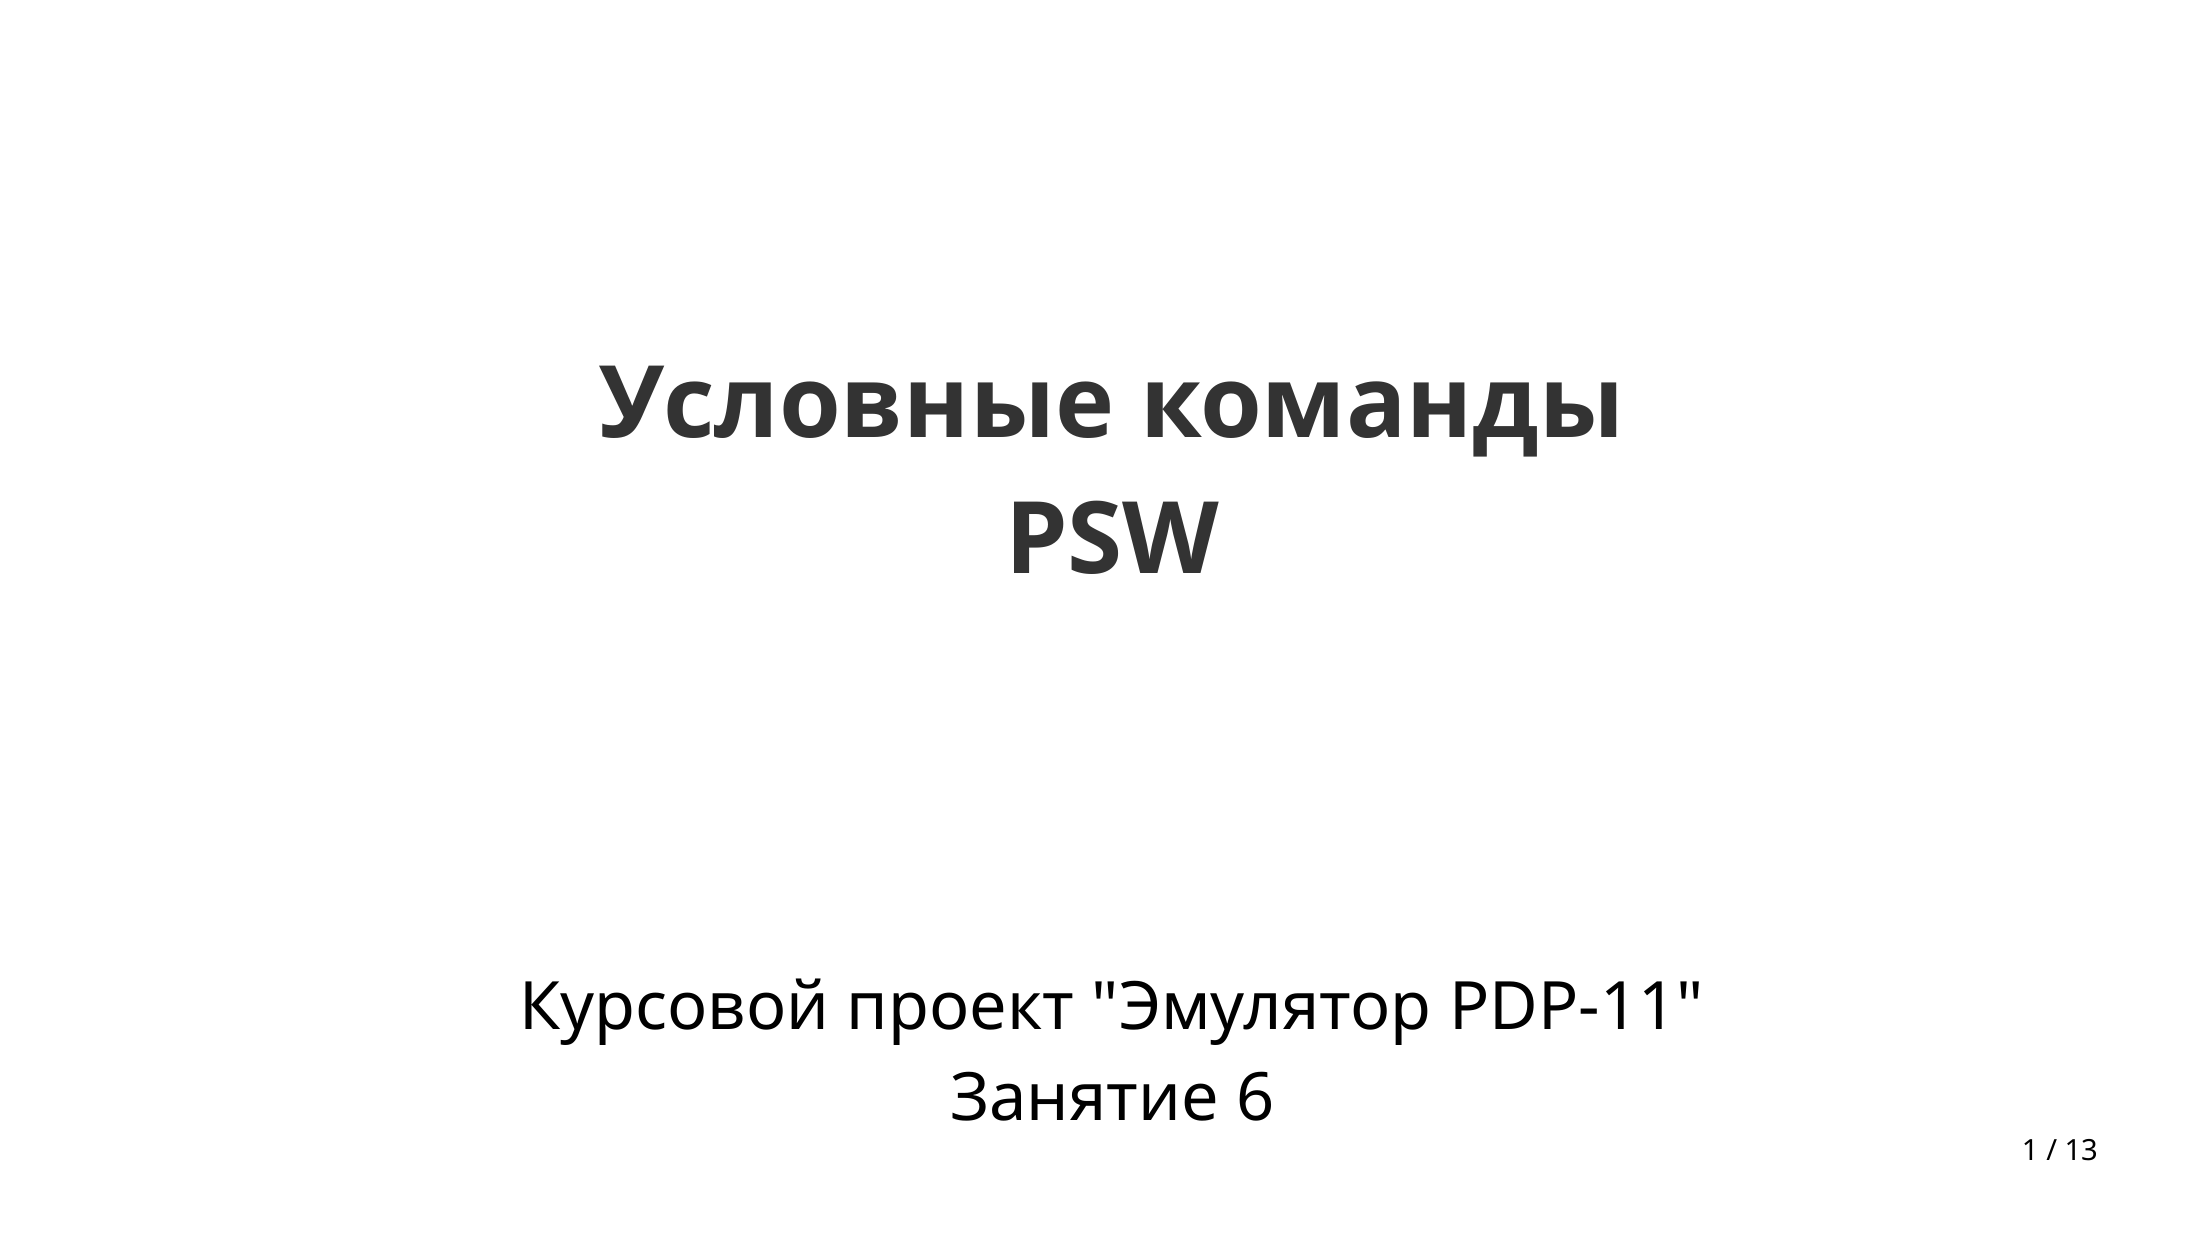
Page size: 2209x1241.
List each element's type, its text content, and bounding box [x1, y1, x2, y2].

title Условные команды PSW [173, 262, 2051, 671]
subtitle Курсовой проект "Эмулятор PDP-11" Занятие 6 [173, 958, 2051, 1140]
